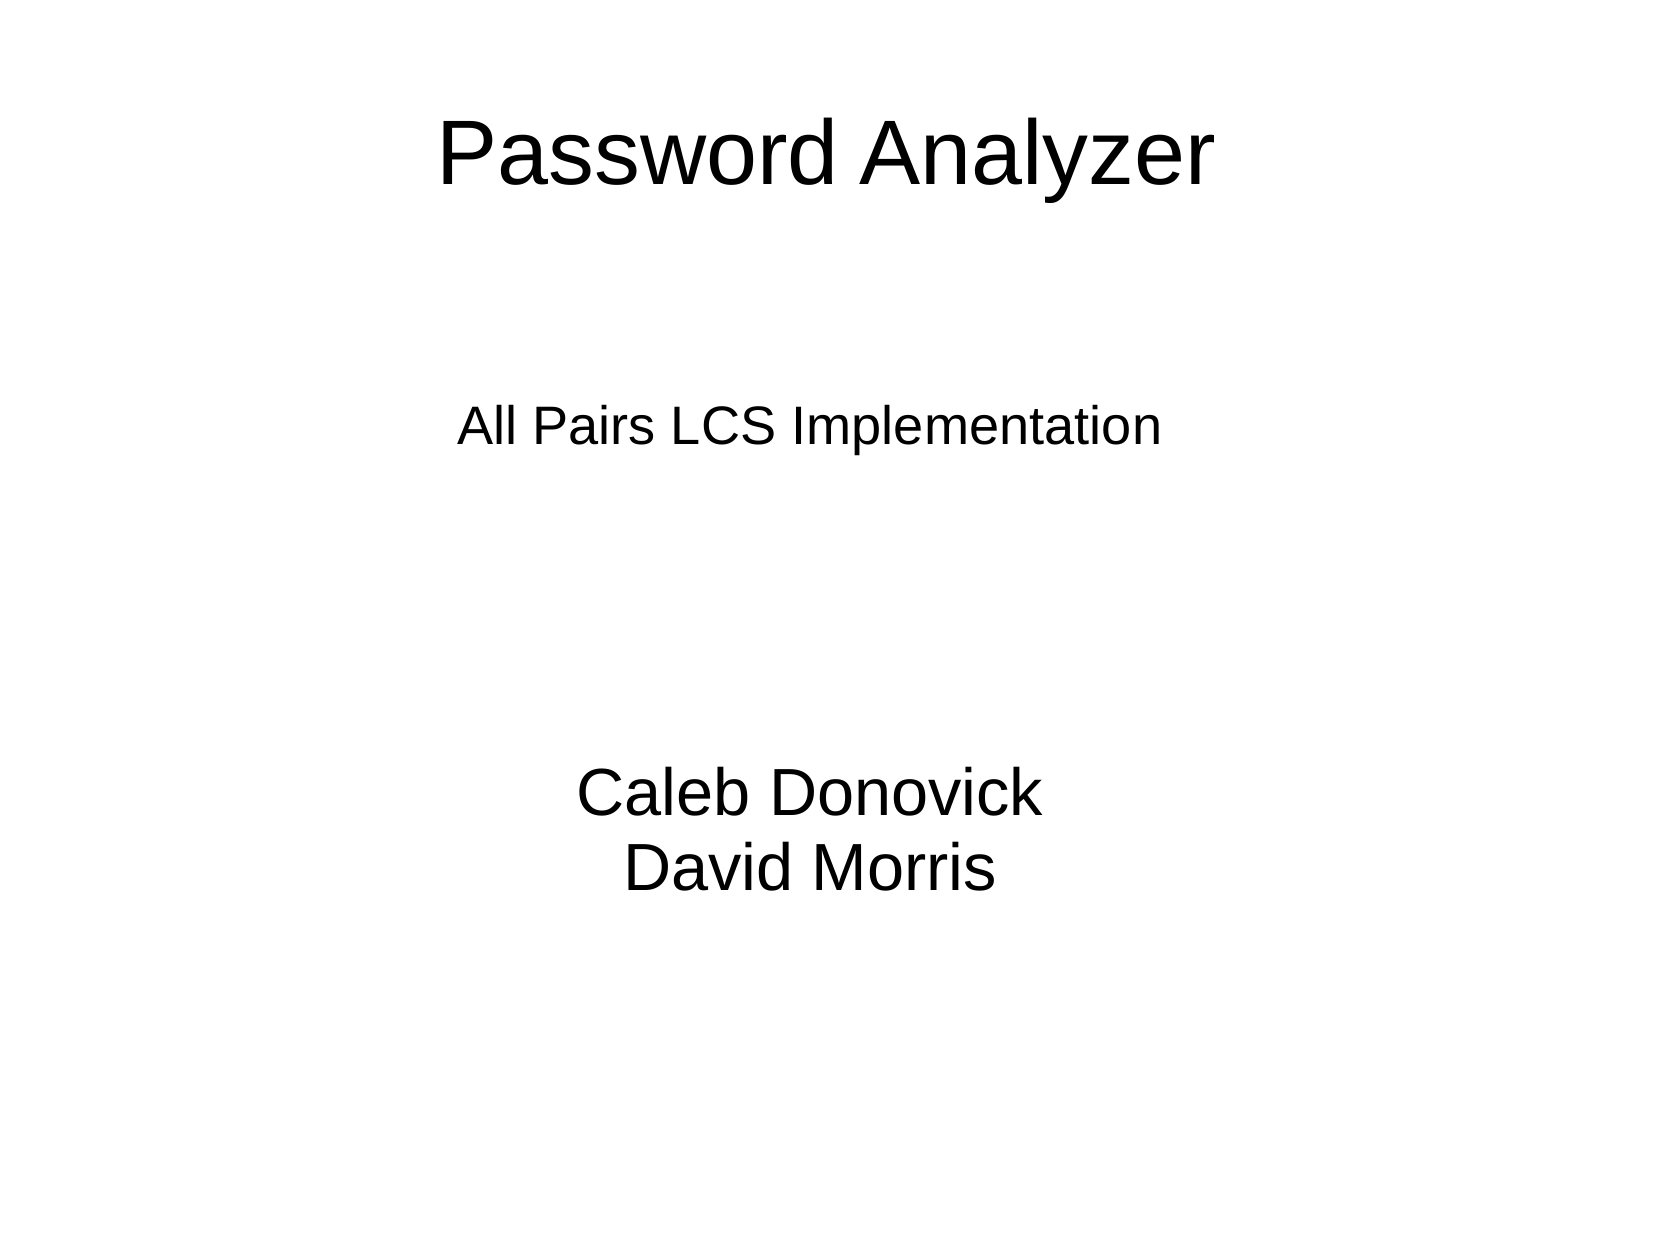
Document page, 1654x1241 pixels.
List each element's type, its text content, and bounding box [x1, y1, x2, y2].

title Password Analyzer [82, 49, 1571, 257]
subtitle All Pairs LCS Implementation Caleb Donovick David Morris [82, 290, 1538, 1010]
